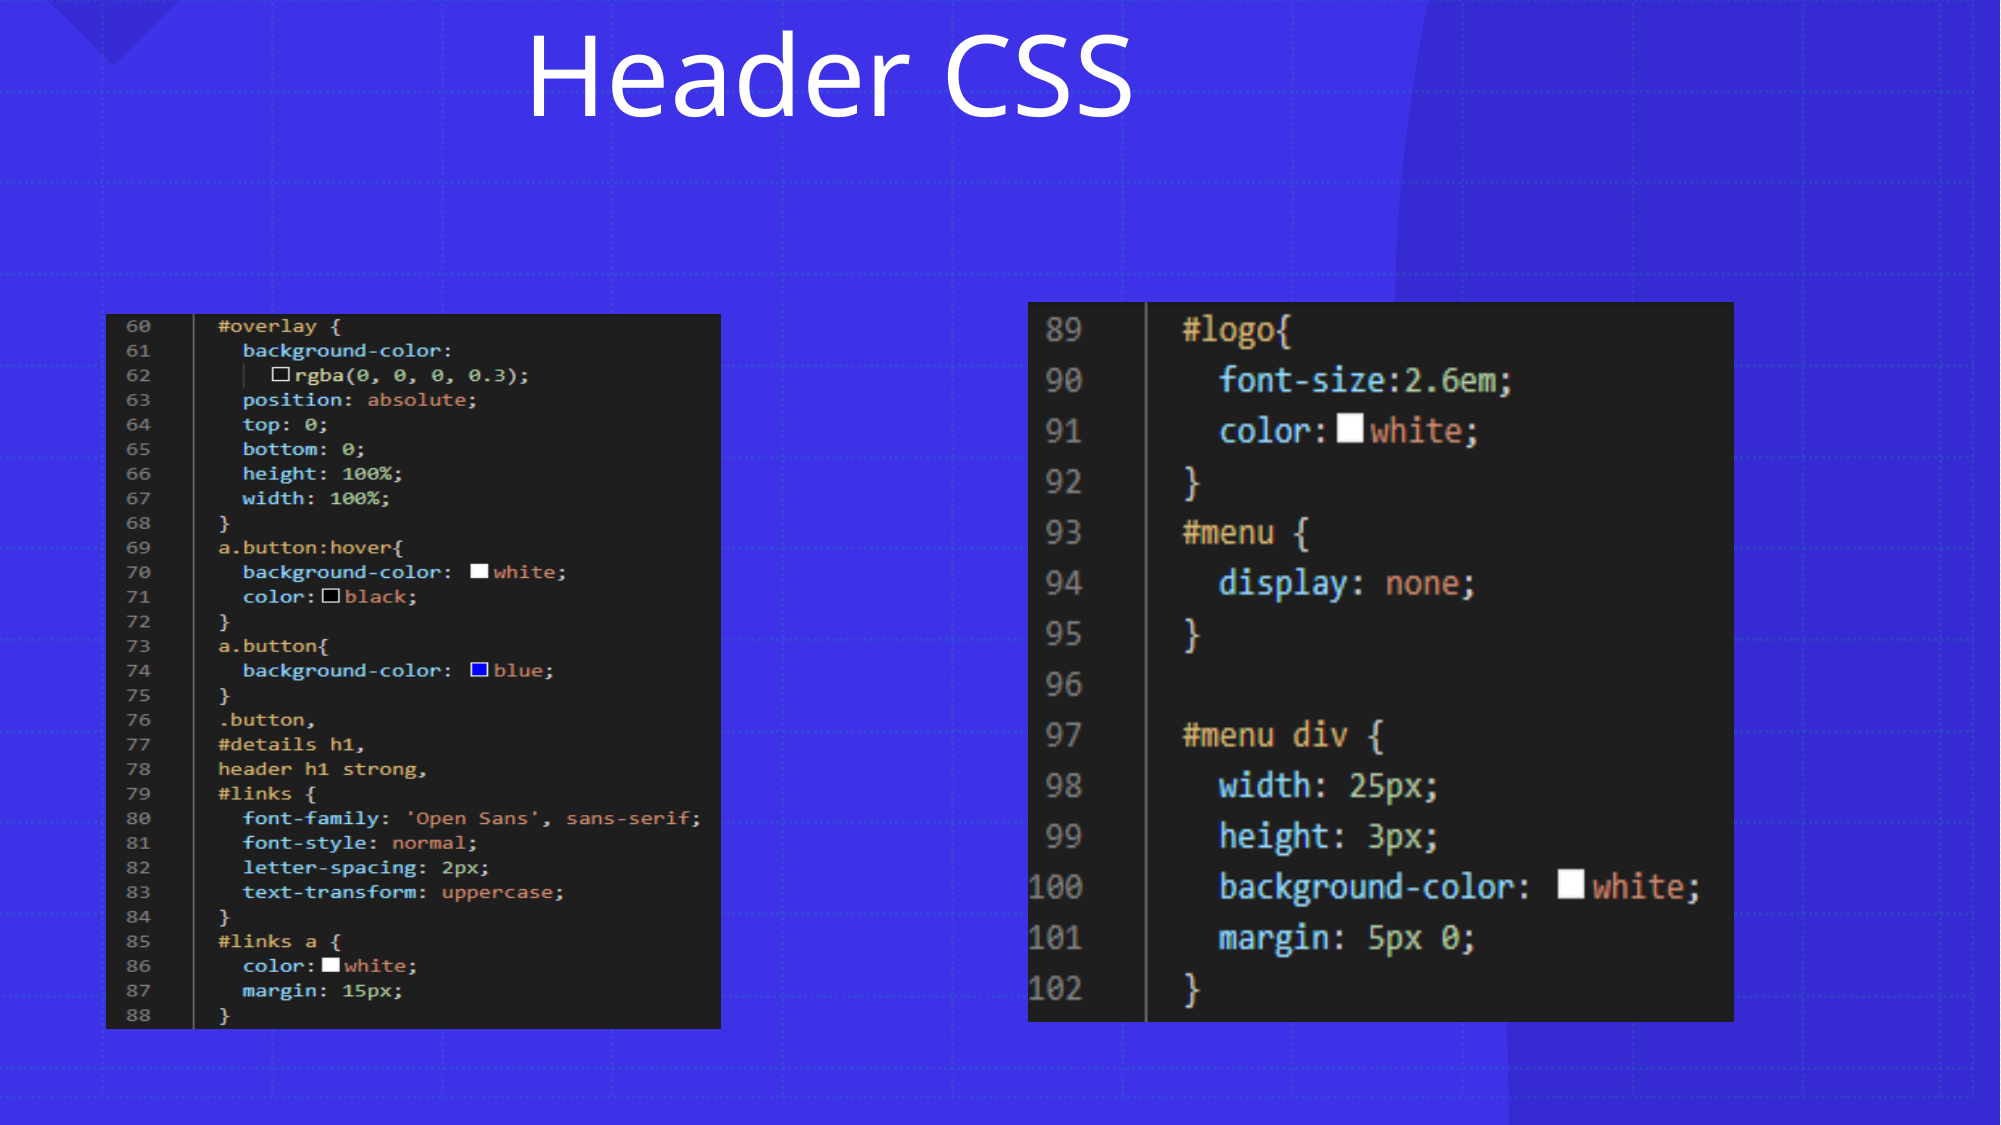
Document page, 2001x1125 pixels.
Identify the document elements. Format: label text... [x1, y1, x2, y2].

picture [1028, 302, 1734, 1022]
picture [106, 314, 721, 1029]
title Header CSS [508, 11, 1397, 378]
text_box [0, 0, 2000, 1125]
